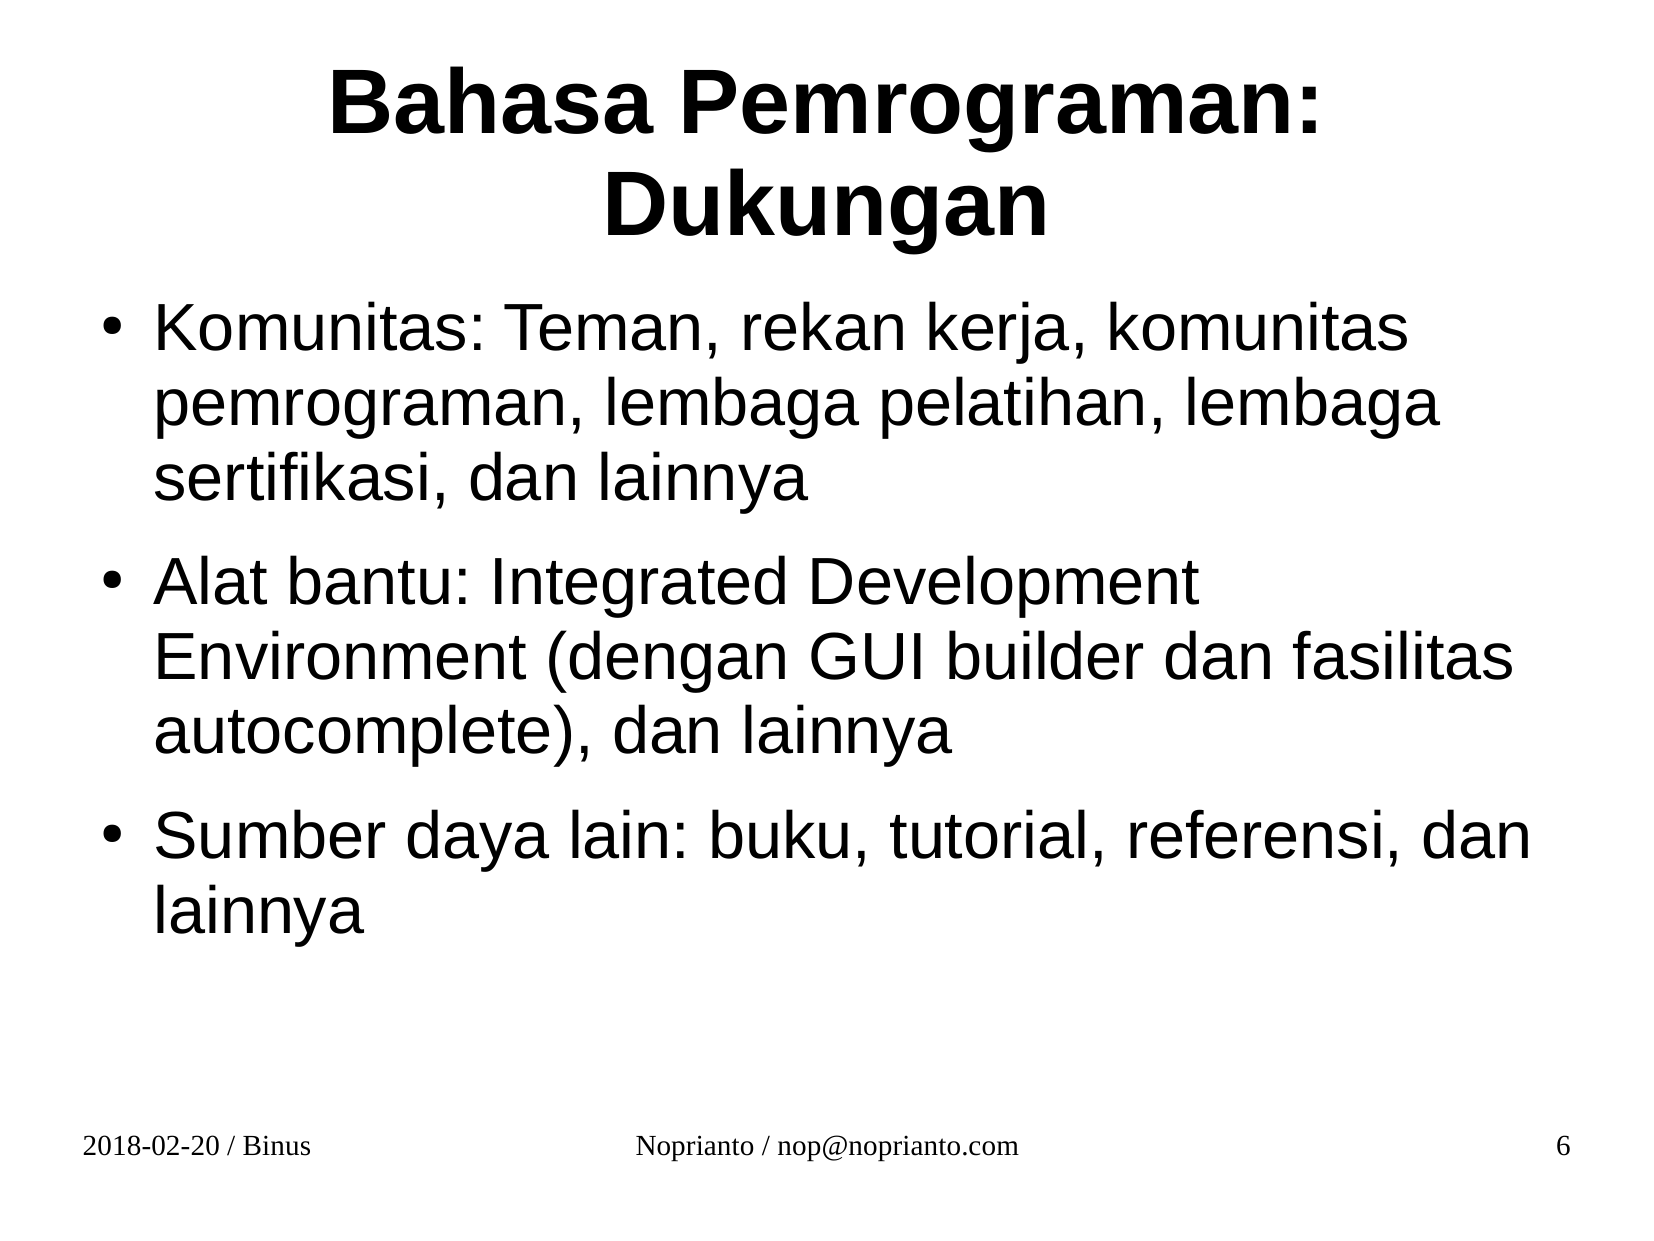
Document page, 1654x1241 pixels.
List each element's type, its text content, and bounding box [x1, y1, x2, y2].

list Komunitas: Teman, rekan kerja, komunitas pemrograman, lembaga pelatihan, lembaga sertifikasi, dan lainnya Alat bantu: Integrated Development Environment (dengan GUI builder dan fasilitas autocomplete), dan lainnya Sumber daya lain: buku, tutorial, referensi, dan lainnya [82, 290, 1571, 1010]
title Bahasa Pemrograman: Dukungan [82, 49, 1571, 257]
